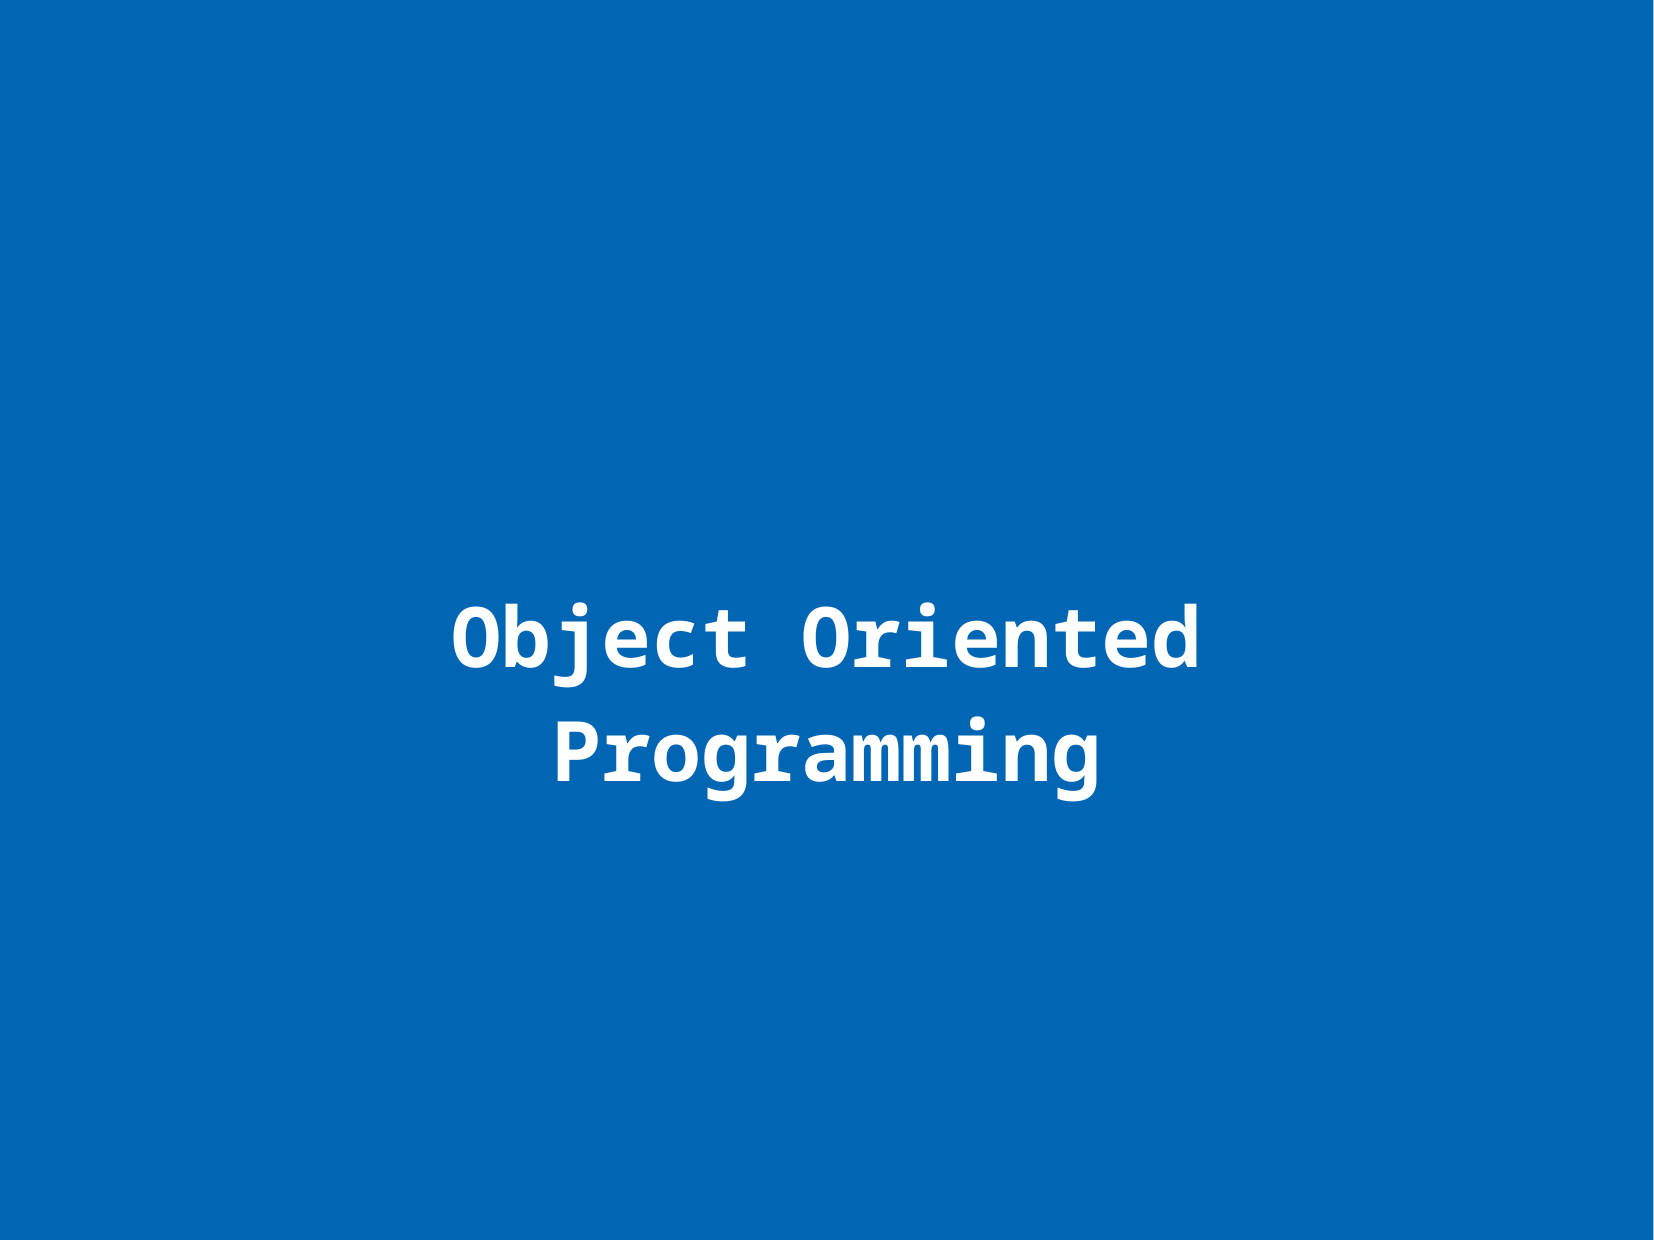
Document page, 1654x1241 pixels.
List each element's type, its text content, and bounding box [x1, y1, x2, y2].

text_box Object Oriented Programming [228, 571, 1426, 670]
